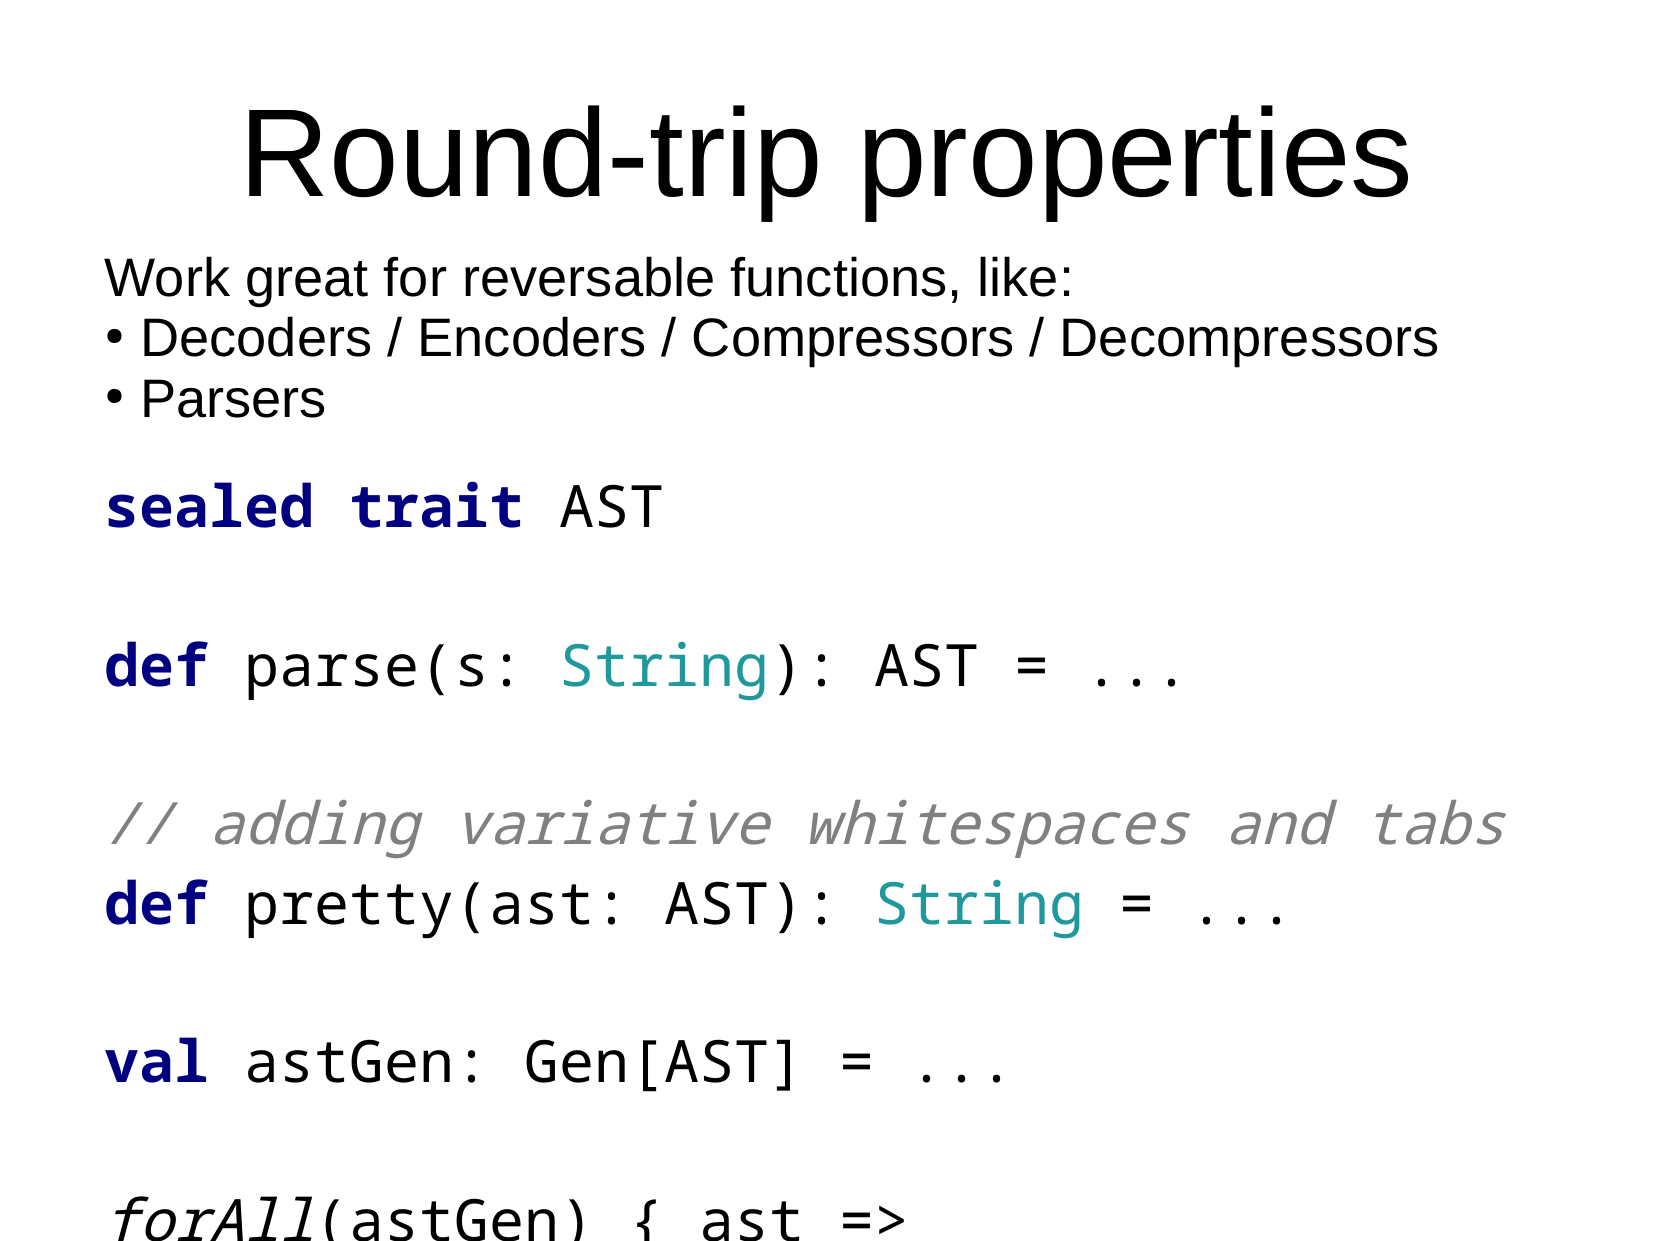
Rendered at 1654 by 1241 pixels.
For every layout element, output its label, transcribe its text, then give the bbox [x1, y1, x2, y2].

text_box sealed trait AST def parse(s: String): AST = ... // adding variative whitespaces and tabs def pretty(ast: AST): String = ... val astGen: Gen[AST] = ... forAll(astGen) { ast => parse(pretty(ast)) == ast } [90, 458, 1546, 1231]
title Round-trip properties [82, 49, 1571, 257]
text_box Work great for reversable functions, like: Decoders / Encoders / Compressors / Decompressors Parsers [90, 239, 1457, 437]
